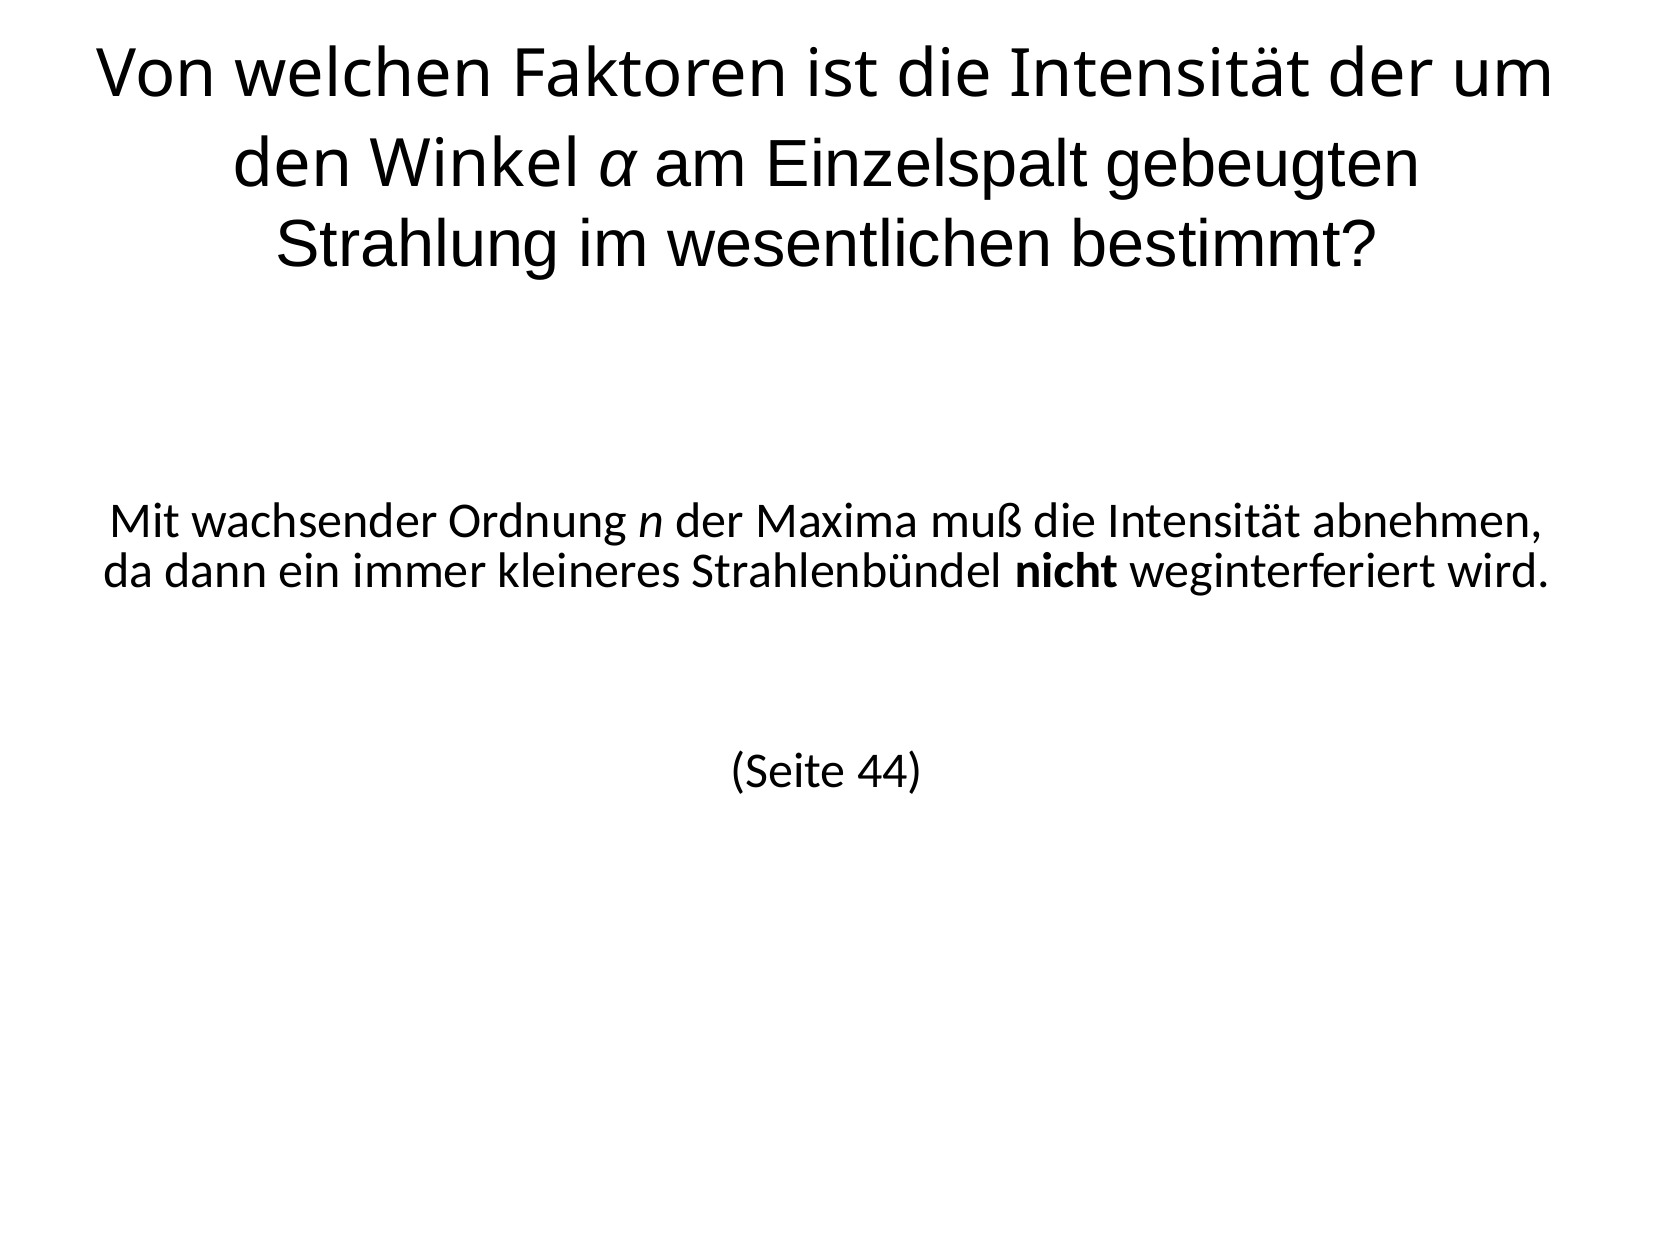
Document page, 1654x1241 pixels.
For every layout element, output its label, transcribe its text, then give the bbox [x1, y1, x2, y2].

subtitle Mit wachsender Ordnung n der Maxima muß die Intensität abnehmen, da dann ein immer kleineres Strahlenbündel nicht weginterferiert wird. Zudem ist die Intensität proportional zur Spaltbreite d. (Seite 44) [82, 290, 1571, 1010]
title Von welchen Faktoren ist die Intensität der um den Winkel α am Einzelspalt gebeugten Strahlung im wesentlichen bestimmt? [82, 26, 1571, 280]
